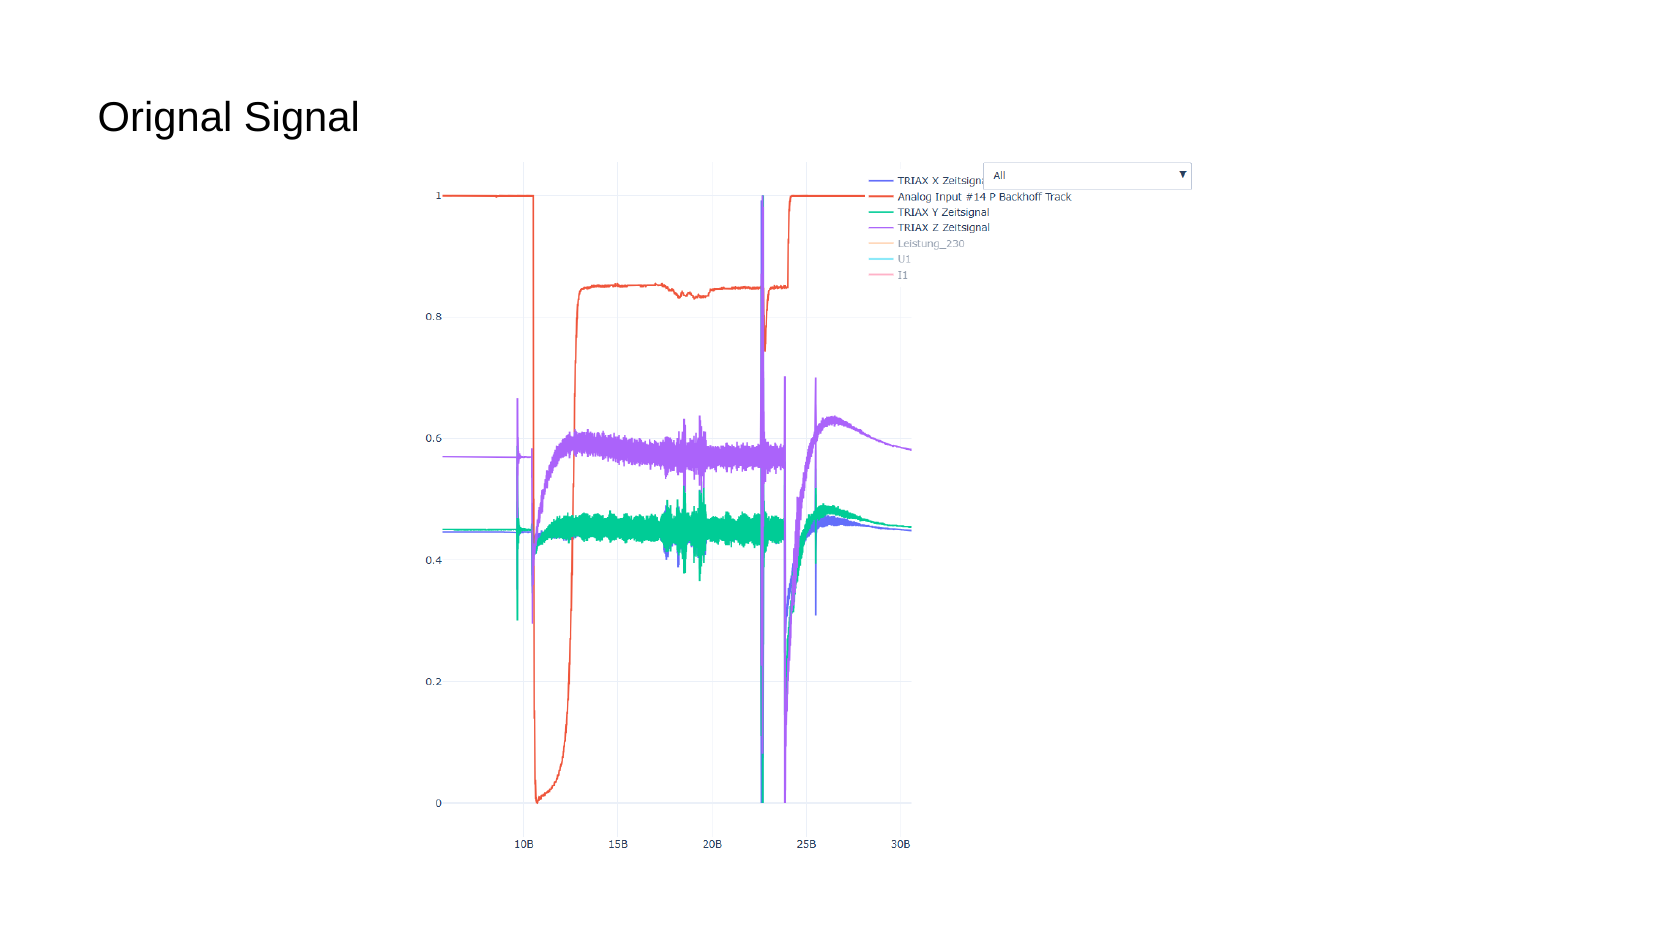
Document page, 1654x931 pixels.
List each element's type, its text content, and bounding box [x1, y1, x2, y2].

picture [412, 143, 1201, 859]
title Orignal Signal [82, 37, 376, 193]
